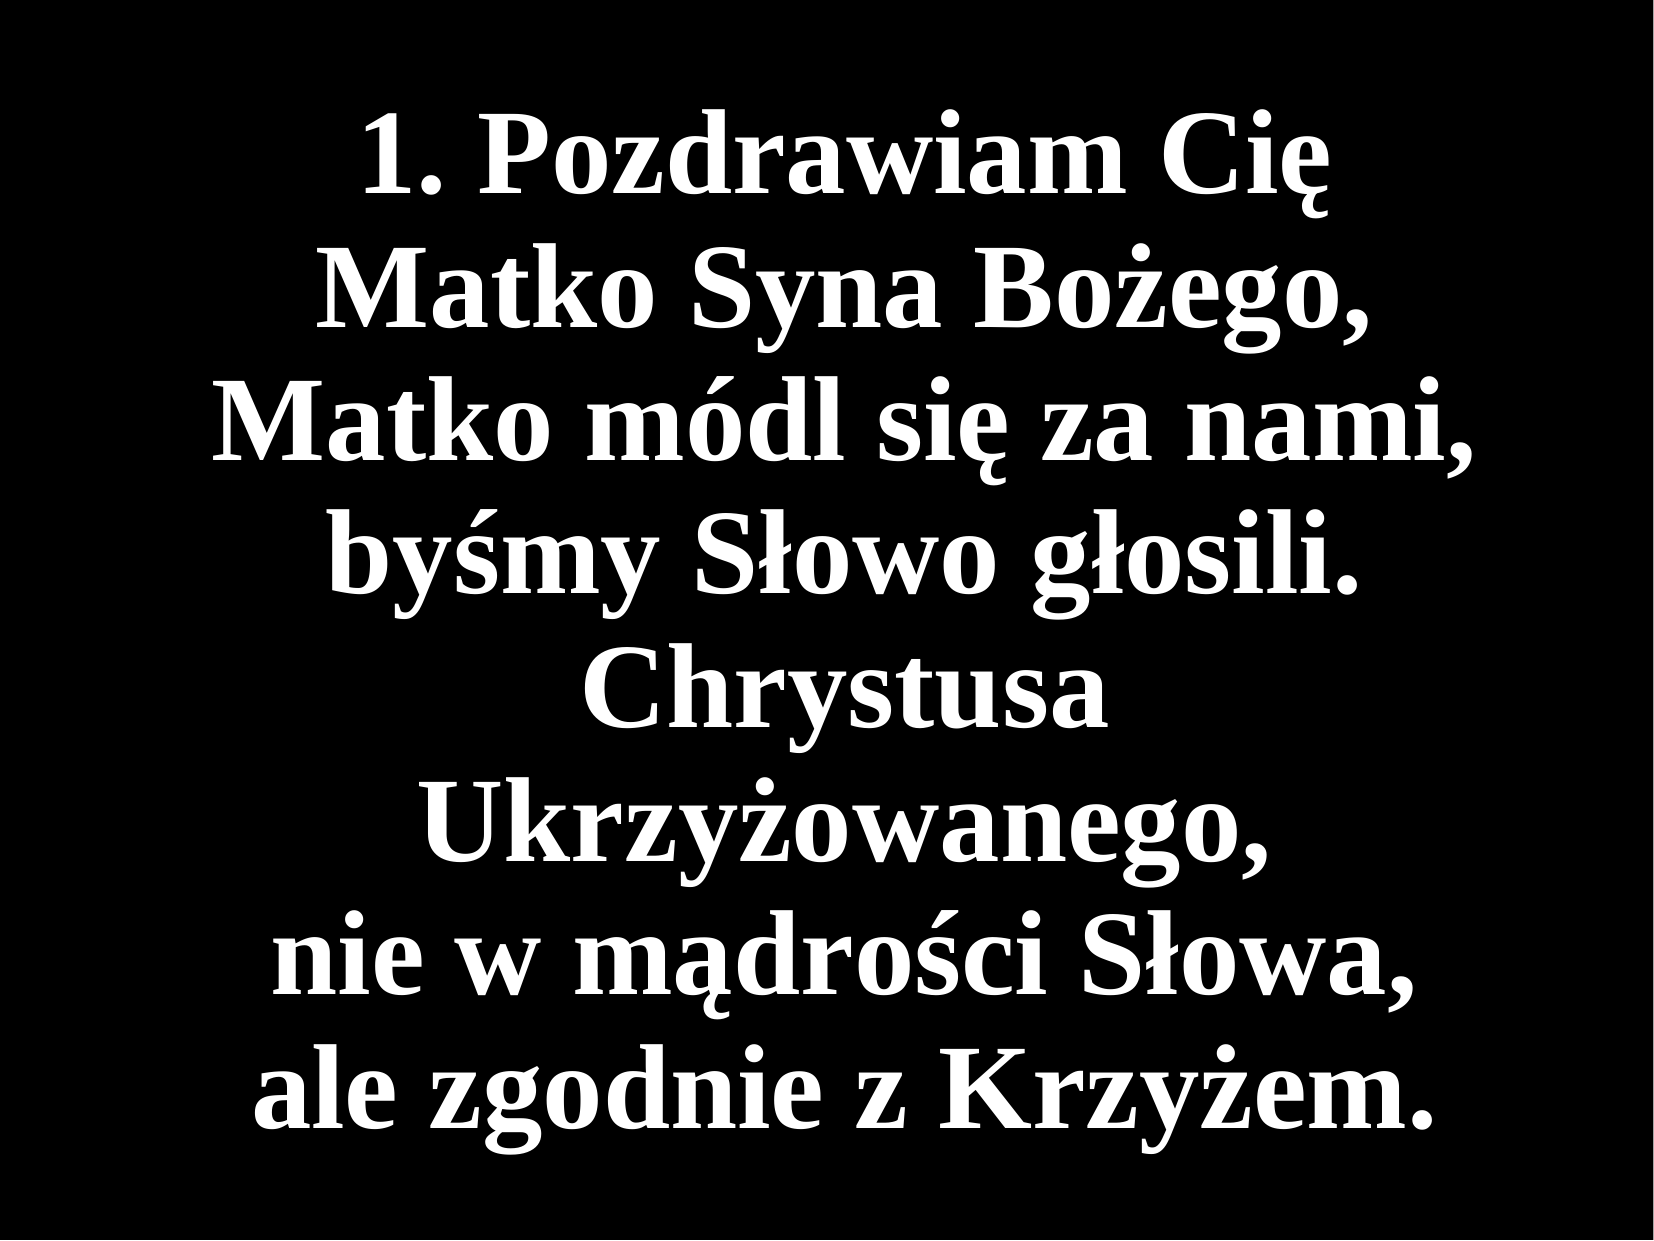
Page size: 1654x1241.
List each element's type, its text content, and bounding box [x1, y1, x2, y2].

subtitle 1. Pozdrawiam Cię Matko Syna Bożego, Matko módl się za nami, byśmy Słowo głosili. Chrystusa Ukrzyżowanego, nie w mądrości Słowa, ale zgodnie z Krzyżem. [0, 0, 1654, 1241]
